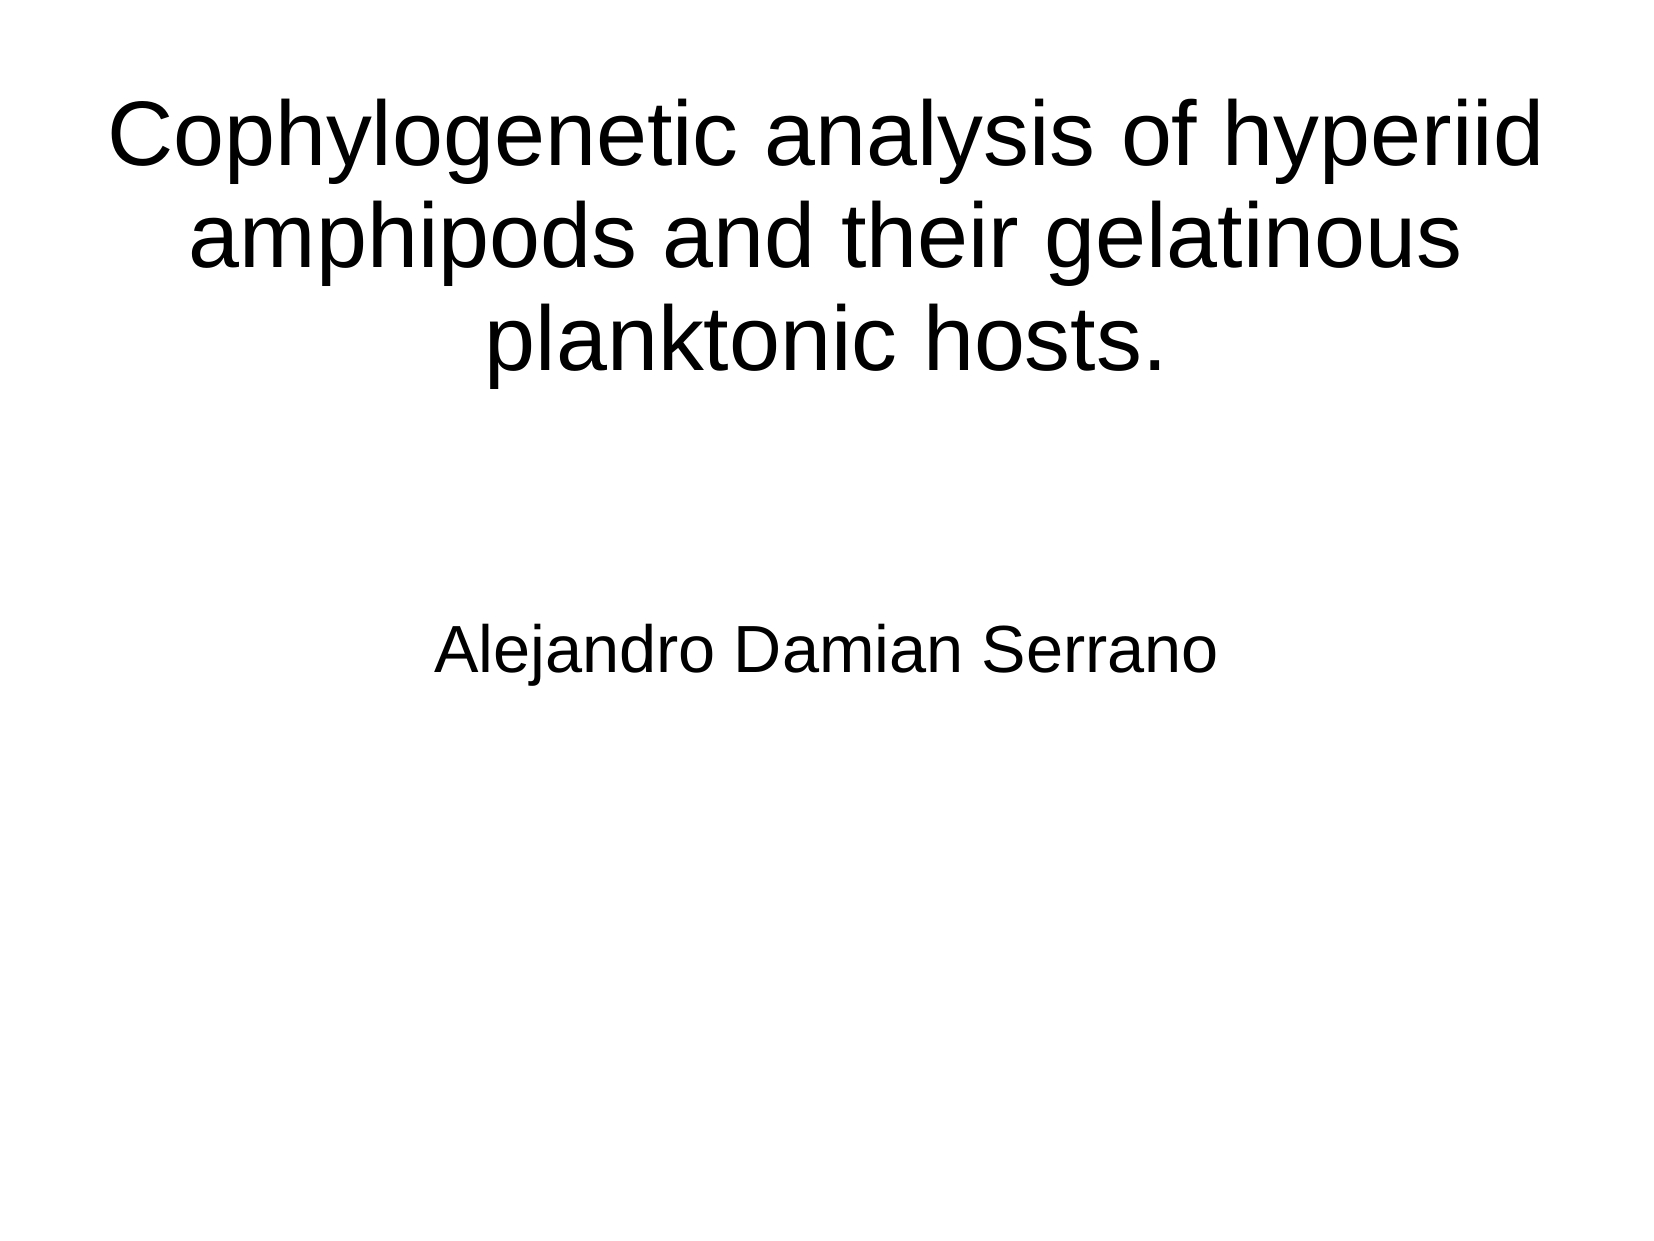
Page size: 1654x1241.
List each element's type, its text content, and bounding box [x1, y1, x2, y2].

title Cophylogenetic analysis of hyperiid amphipods and their gelatinous planktonic hosts. [82, 82, 1571, 290]
subtitle Alejandro Damian Serrano [82, 290, 1571, 1010]
